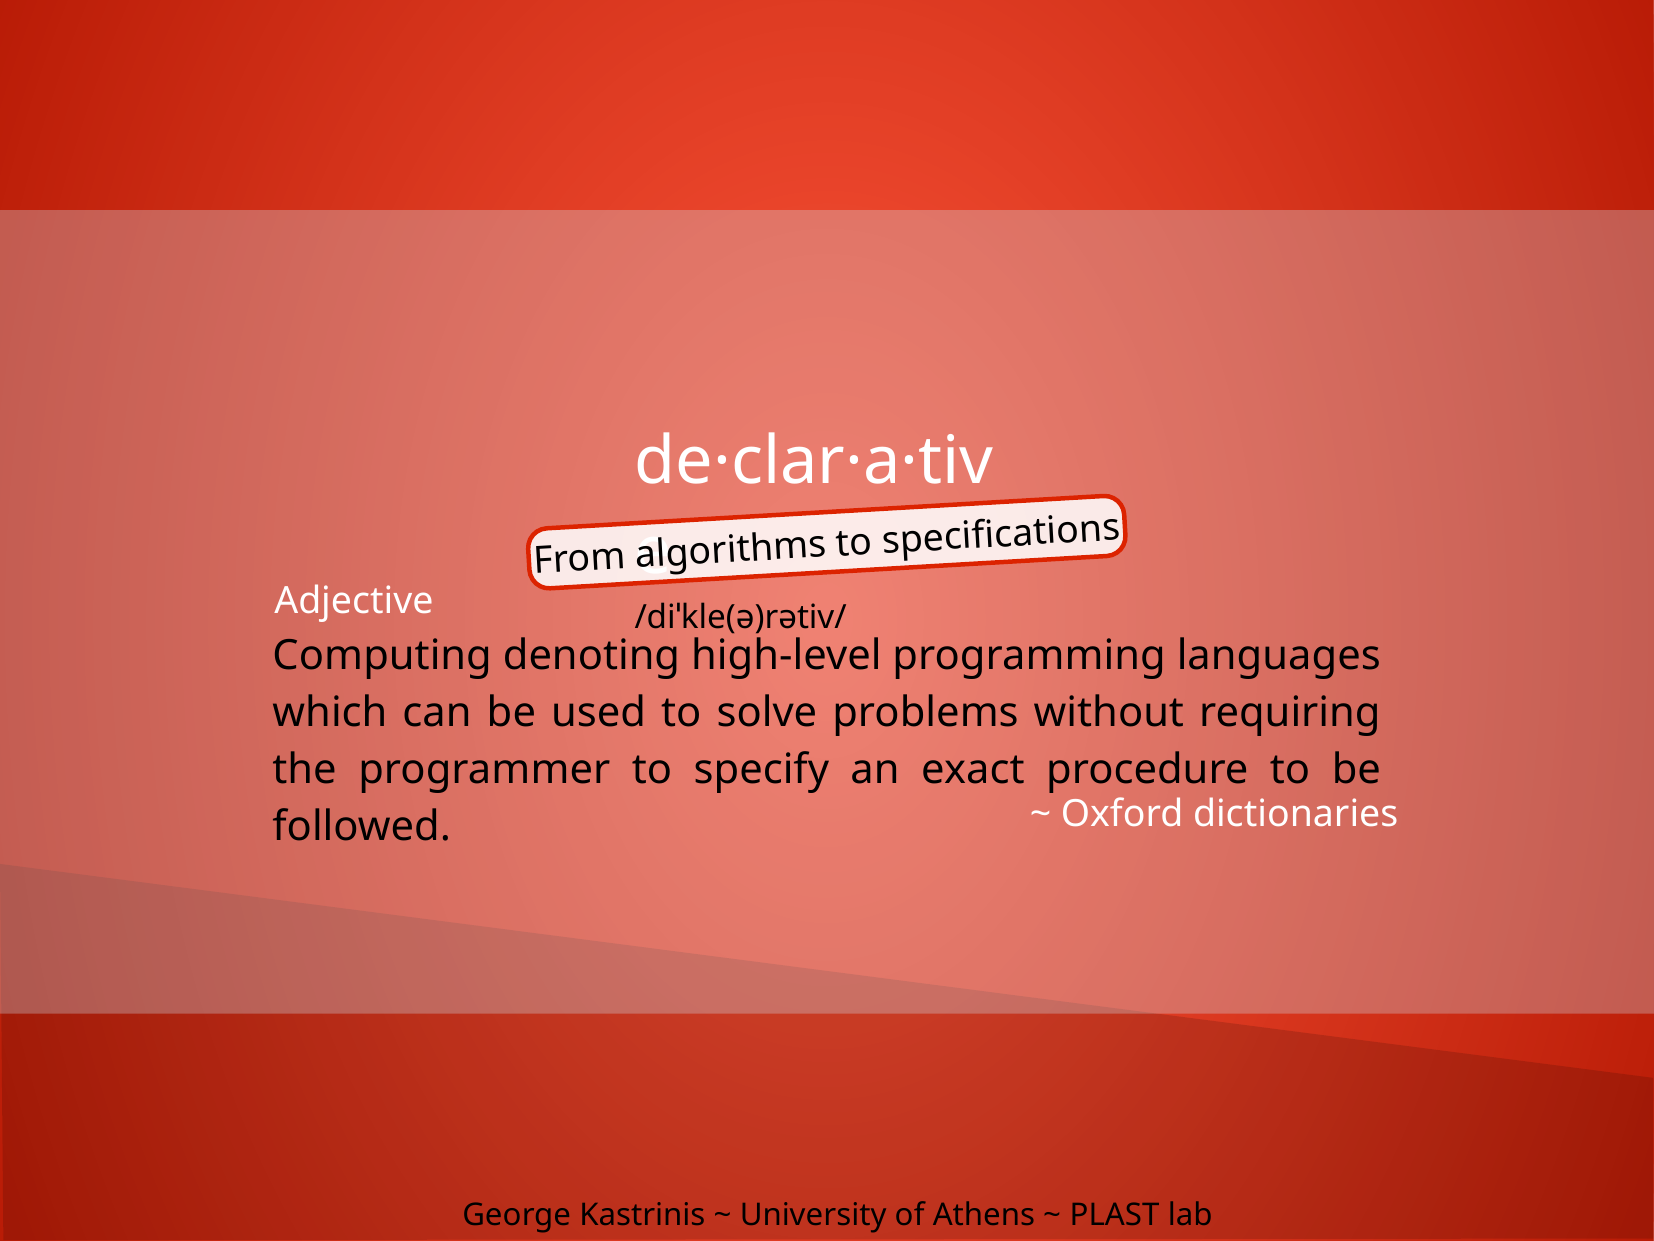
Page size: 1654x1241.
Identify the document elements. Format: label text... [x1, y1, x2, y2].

text_box ~ Oxford dictionaries [1014, 778, 1404, 836]
text_box From algorithms to specifications [528, 496, 1126, 589]
text_box de·clar·a·tive /diˈkle(ə)rətiv/ [619, 404, 1034, 524]
text_box George Kastrinis ~ University of Athens ~ PLAST lab [447, 1185, 1207, 1236]
text_box [0, 210, 1654, 1014]
text_box Adjective [259, 566, 448, 624]
text_box Computing denoting high-level programming languages which can be used to solve problems without requiring the programmer to specify an exact procedure to be followed. [257, 617, 1396, 774]
